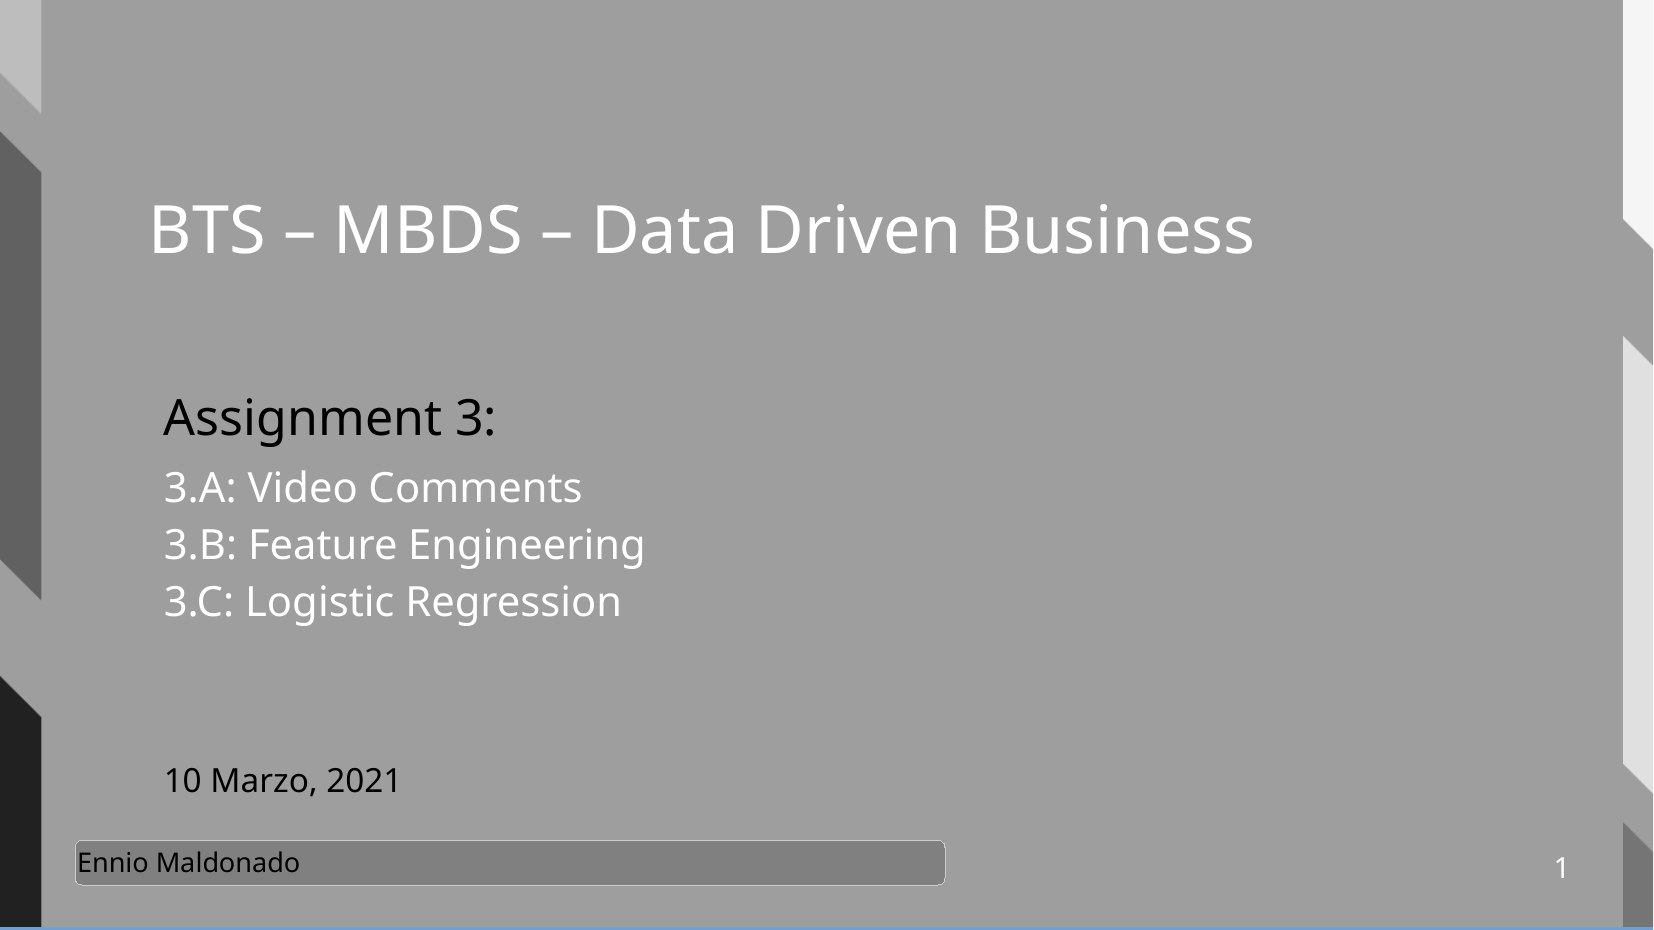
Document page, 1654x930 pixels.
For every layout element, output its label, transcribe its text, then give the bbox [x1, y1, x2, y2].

text_box Assignment 3: [148, 374, 974, 449]
text_box 3.A: Video Comments 3.B: Feature Engineering 3.C: Logistic Regression [148, 449, 1039, 611]
text_box Ennio Maldonado [75, 840, 946, 886]
title BTS – MBDS – Data Driven Business [148, 149, 1499, 306]
picture [0, 0, 1654, 927]
text_box 10 Marzo, 2021 [148, 749, 522, 807]
